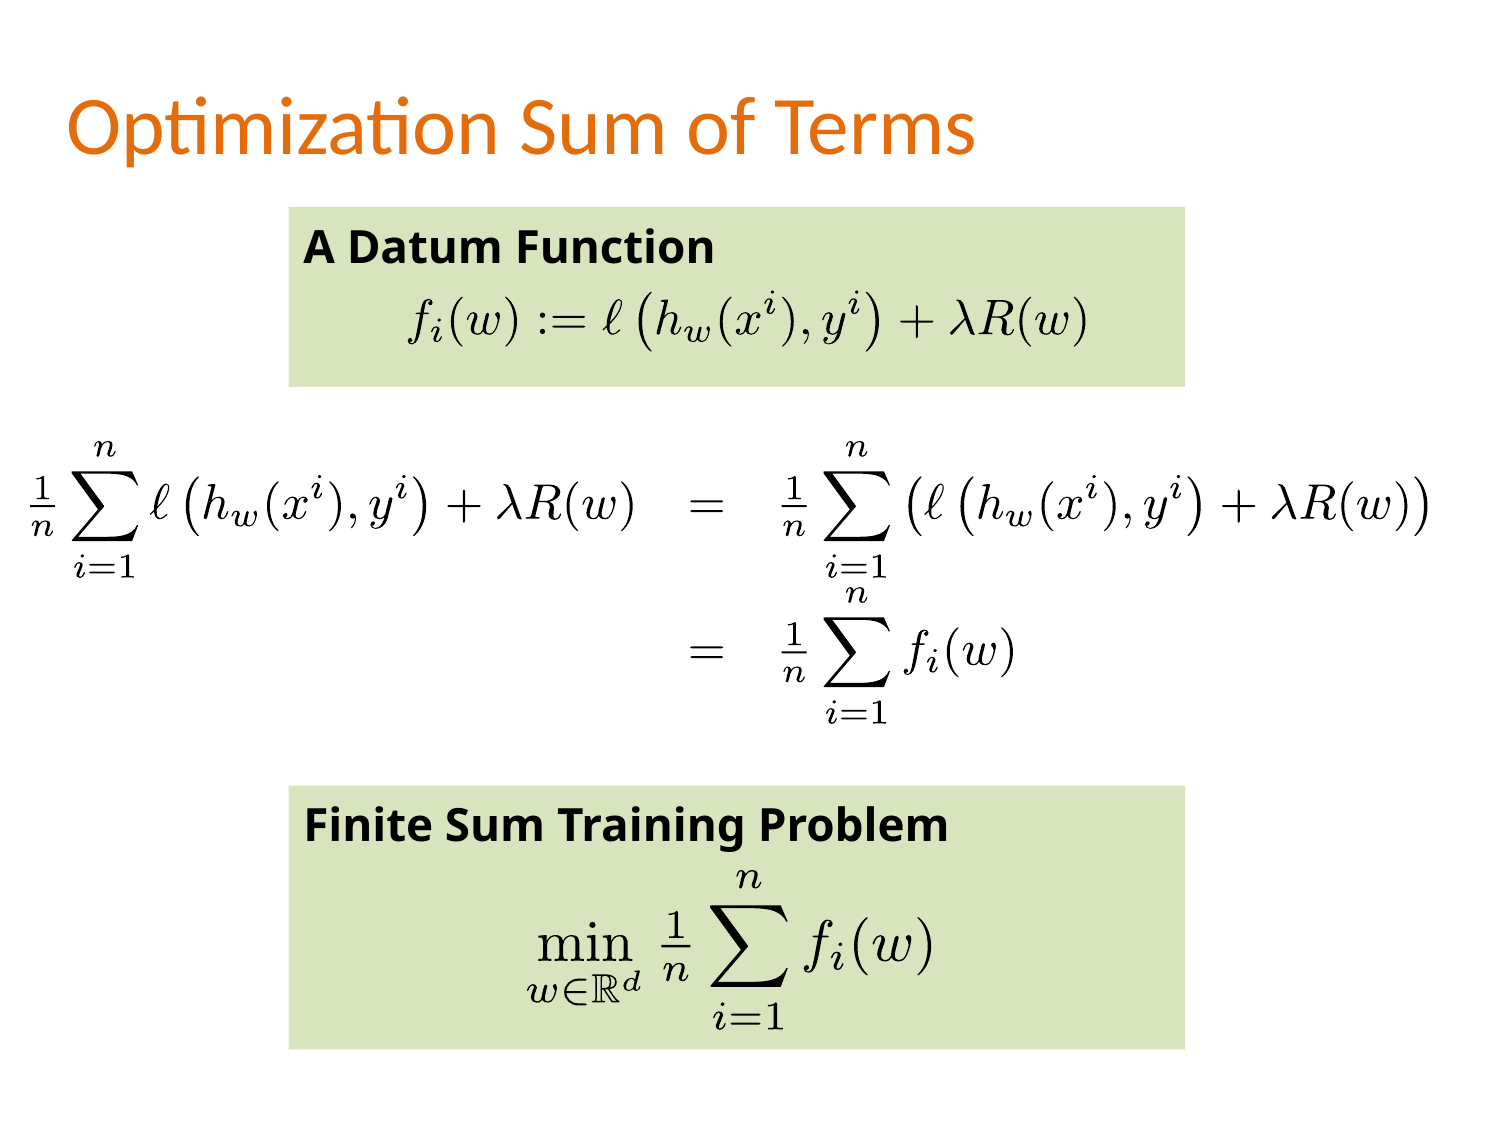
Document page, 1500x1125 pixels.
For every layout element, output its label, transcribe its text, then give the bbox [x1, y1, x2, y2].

text_box [30, 440, 1435, 724]
text_box [525, 870, 937, 1030]
text_box A Datum Function [288, 215, 1186, 387]
text_box [405, 290, 1091, 352]
text_box Finite Sum Training Problem [288, 785, 1186, 1050]
text_box Optimization Sum of Terms [51, 27, 1432, 215]
